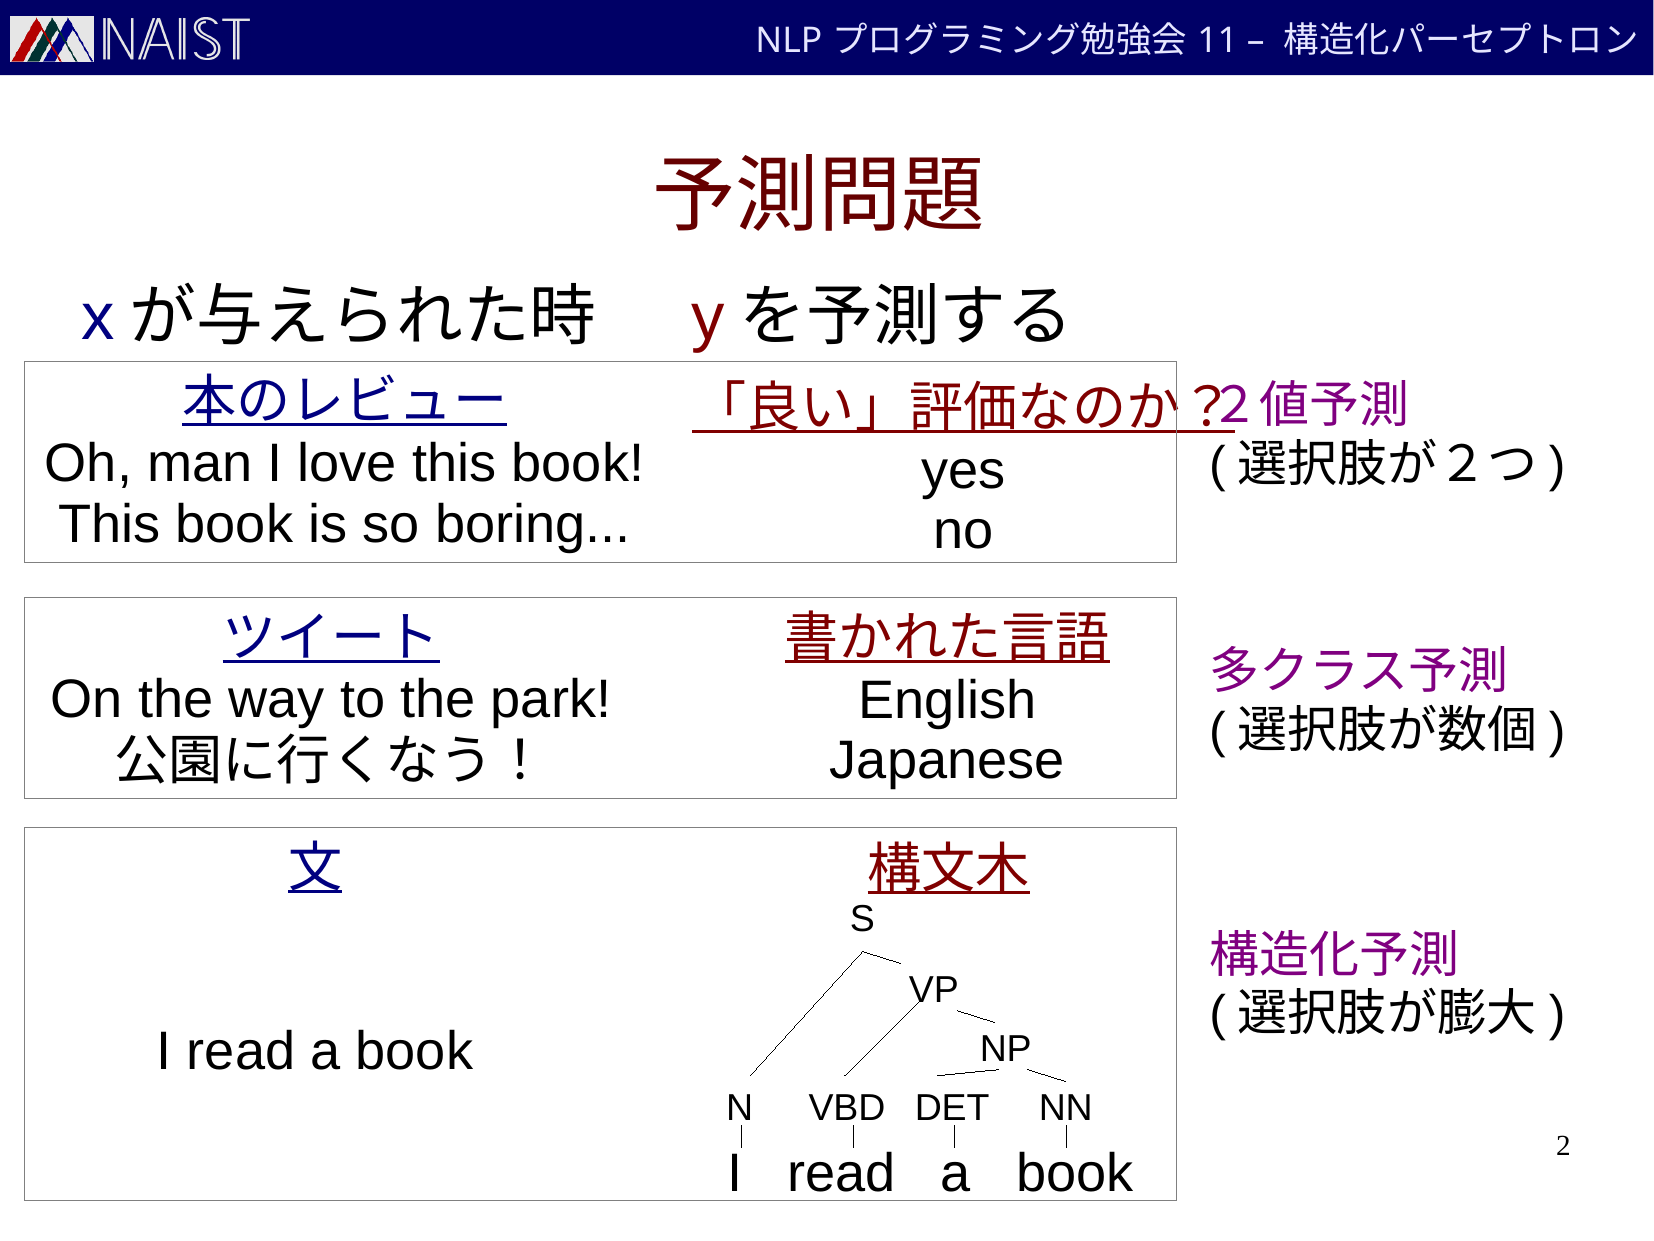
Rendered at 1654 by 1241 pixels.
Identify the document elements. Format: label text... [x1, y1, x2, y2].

text_box 本のレビュー Oh, man I love this book! This book is so boring... [29, 362, 660, 562]
text_box 書かれた言語 English Japanese [770, 599, 1120, 798]
text_box N [711, 1079, 768, 1137]
text_box 「良い」評価なのか？ yes no [677, 369, 1176, 562]
title 予測問題 [75, 92, 1564, 285]
text_box S [835, 890, 890, 948]
text_box DET [901, 1079, 1005, 1137]
text_box VP [894, 961, 974, 1019]
text_box 多クラス予測 (選択肢が数個) [1194, 634, 1580, 767]
text_box VBD [793, 1079, 901, 1137]
text_box NN [1024, 1079, 1108, 1137]
text_box NP [964, 1020, 1047, 1078]
text_box ２値予測 (選択肢が２つ) [1194, 369, 1560, 501]
text_box 構造化予測 (選択肢が膨大) [1194, 918, 1580, 1050]
picture [10, 16, 94, 62]
text_box I read a book [712, 1134, 1150, 1211]
text_box 文 I read a book [142, 828, 489, 1089]
text_box ツイート On the way to the park! 公園に行くなう！ [35, 598, 627, 798]
text_box 「良い」評価なのか？ yes no [677, 369, 1180, 568]
text_box 構文木 [852, 829, 1046, 908]
list xが与えられた時 yを予測する [10, 262, 1248, 338]
picture [102, 17, 251, 60]
